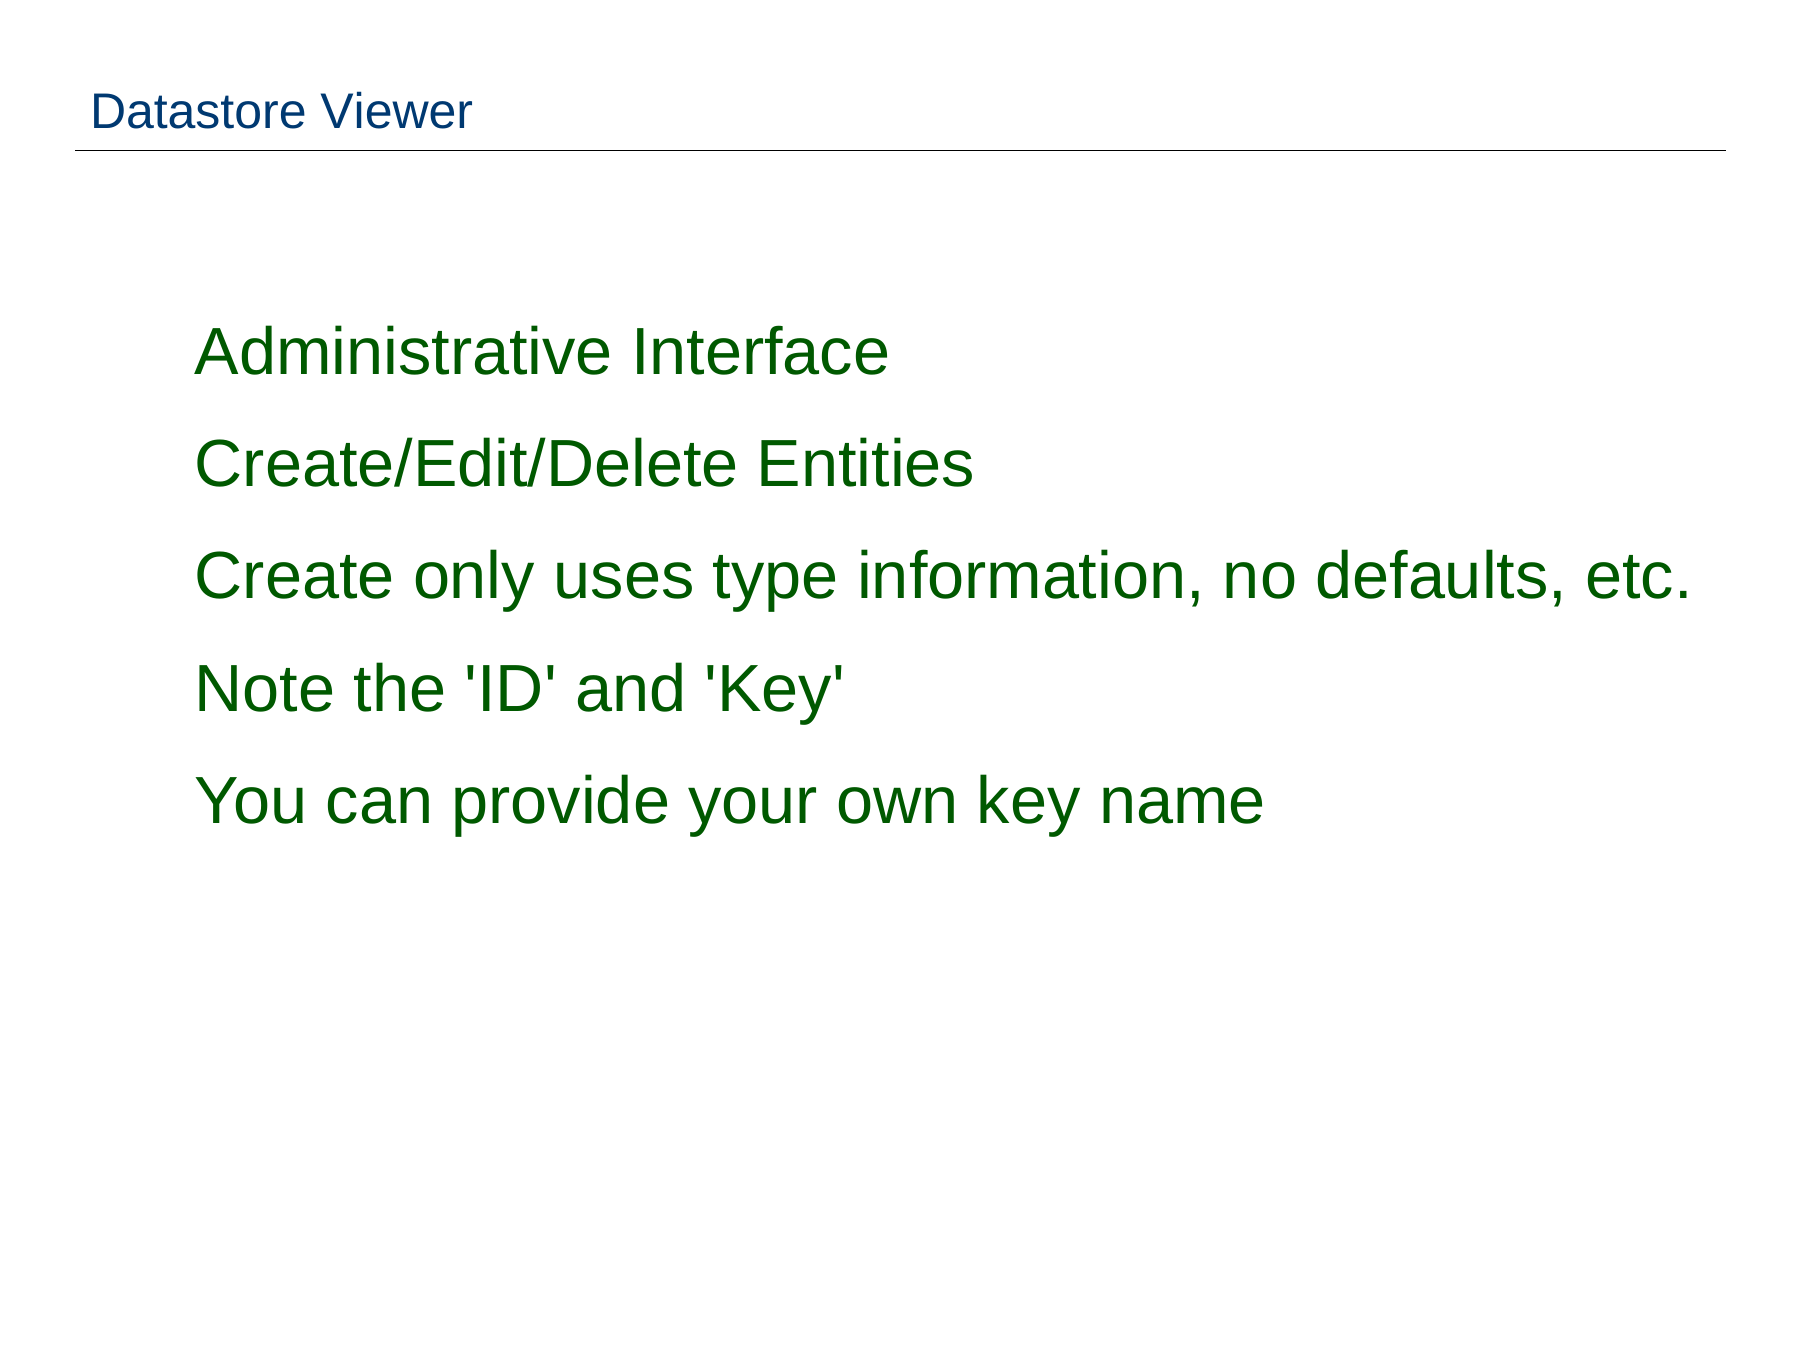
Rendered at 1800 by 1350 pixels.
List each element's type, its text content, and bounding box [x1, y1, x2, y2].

title Datastore Viewer [90, 38, 1710, 147]
text_box Administrative Interface Create/Edit/Delete Entities Create only uses type information, no defaults, etc. Note the 'ID' and 'Key' You can provide your own key name [179, 269, 1800, 1036]
